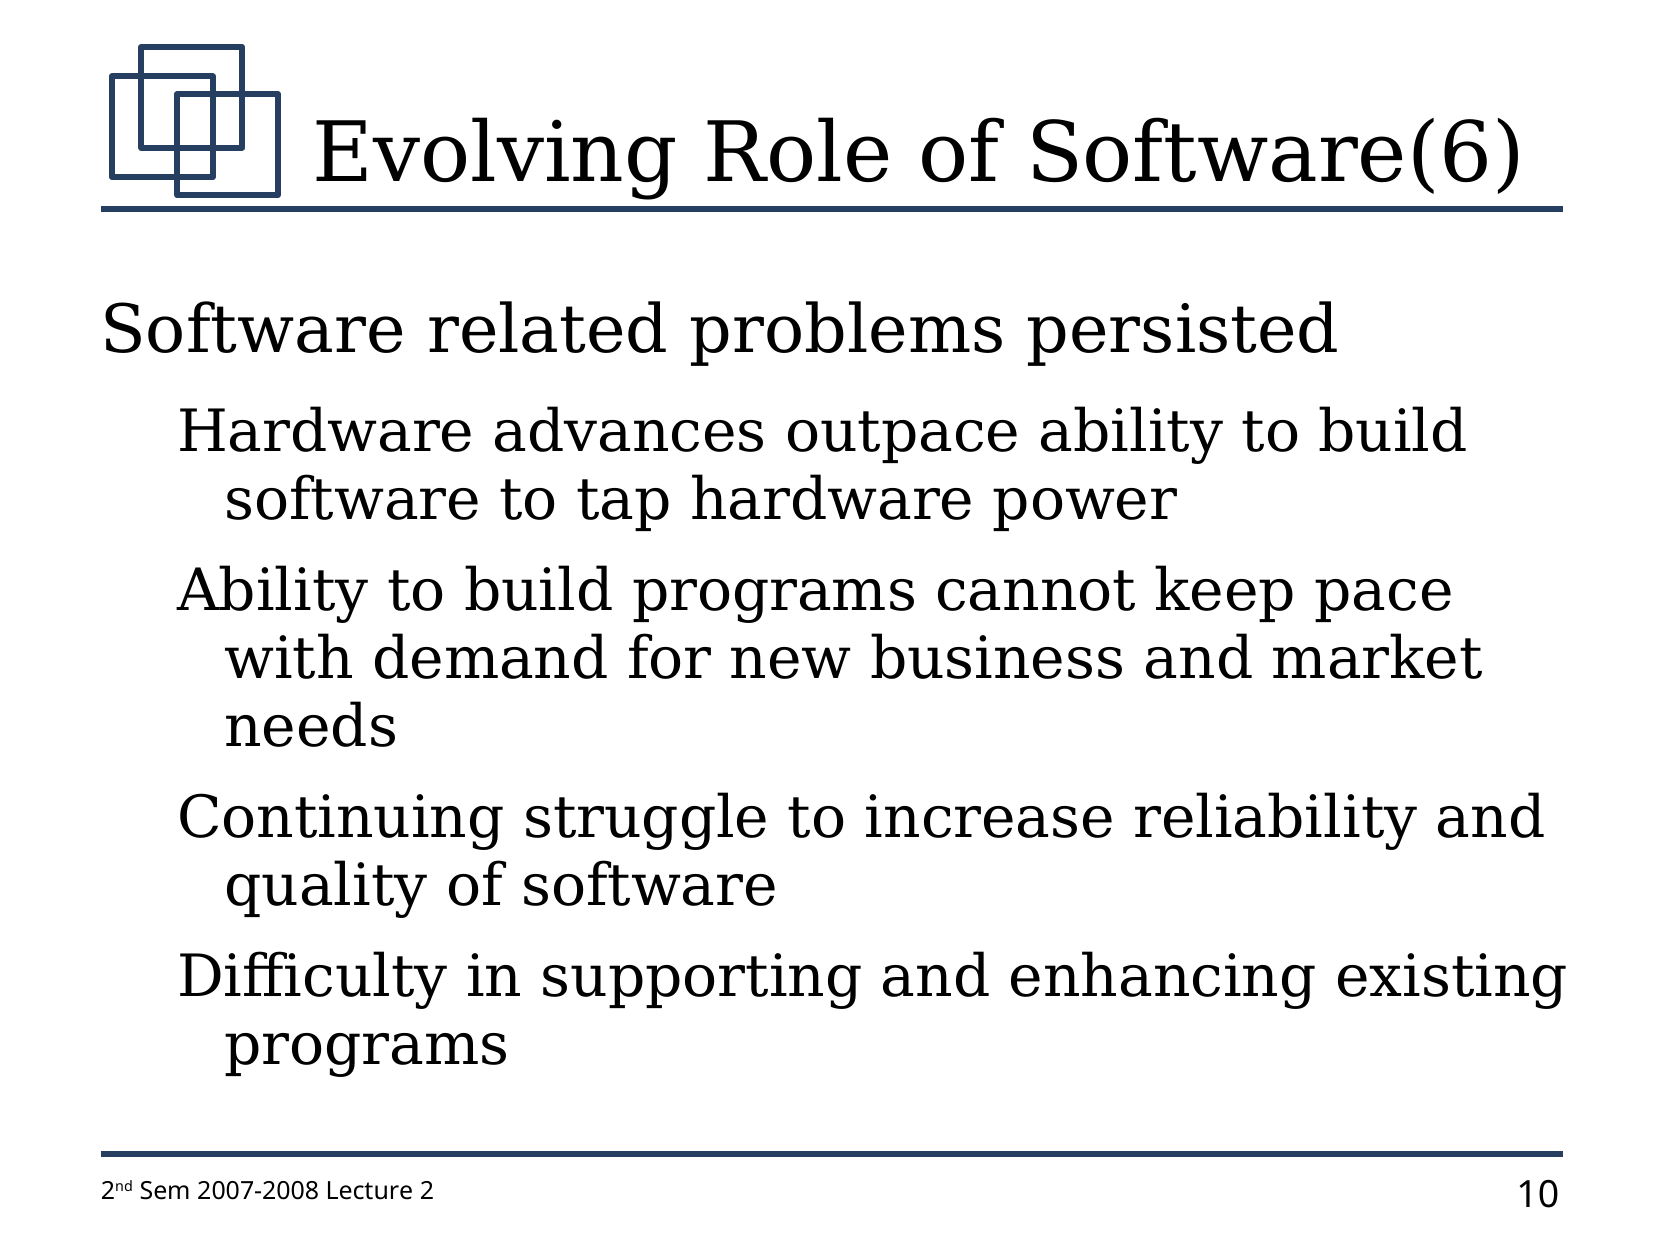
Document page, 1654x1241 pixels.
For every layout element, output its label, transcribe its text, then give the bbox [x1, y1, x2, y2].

title Evolving Role of Software(6) [82, 49, 1571, 257]
list Software related problems persisted Hardware advances outpace ability to build software to tap hardware power Ability to build programs cannot keep pace with demand for new business and market needs Continuing struggle to increase reliability and quality of software Difficulty in supporting and enhancing existing programs [82, 290, 1571, 1109]
